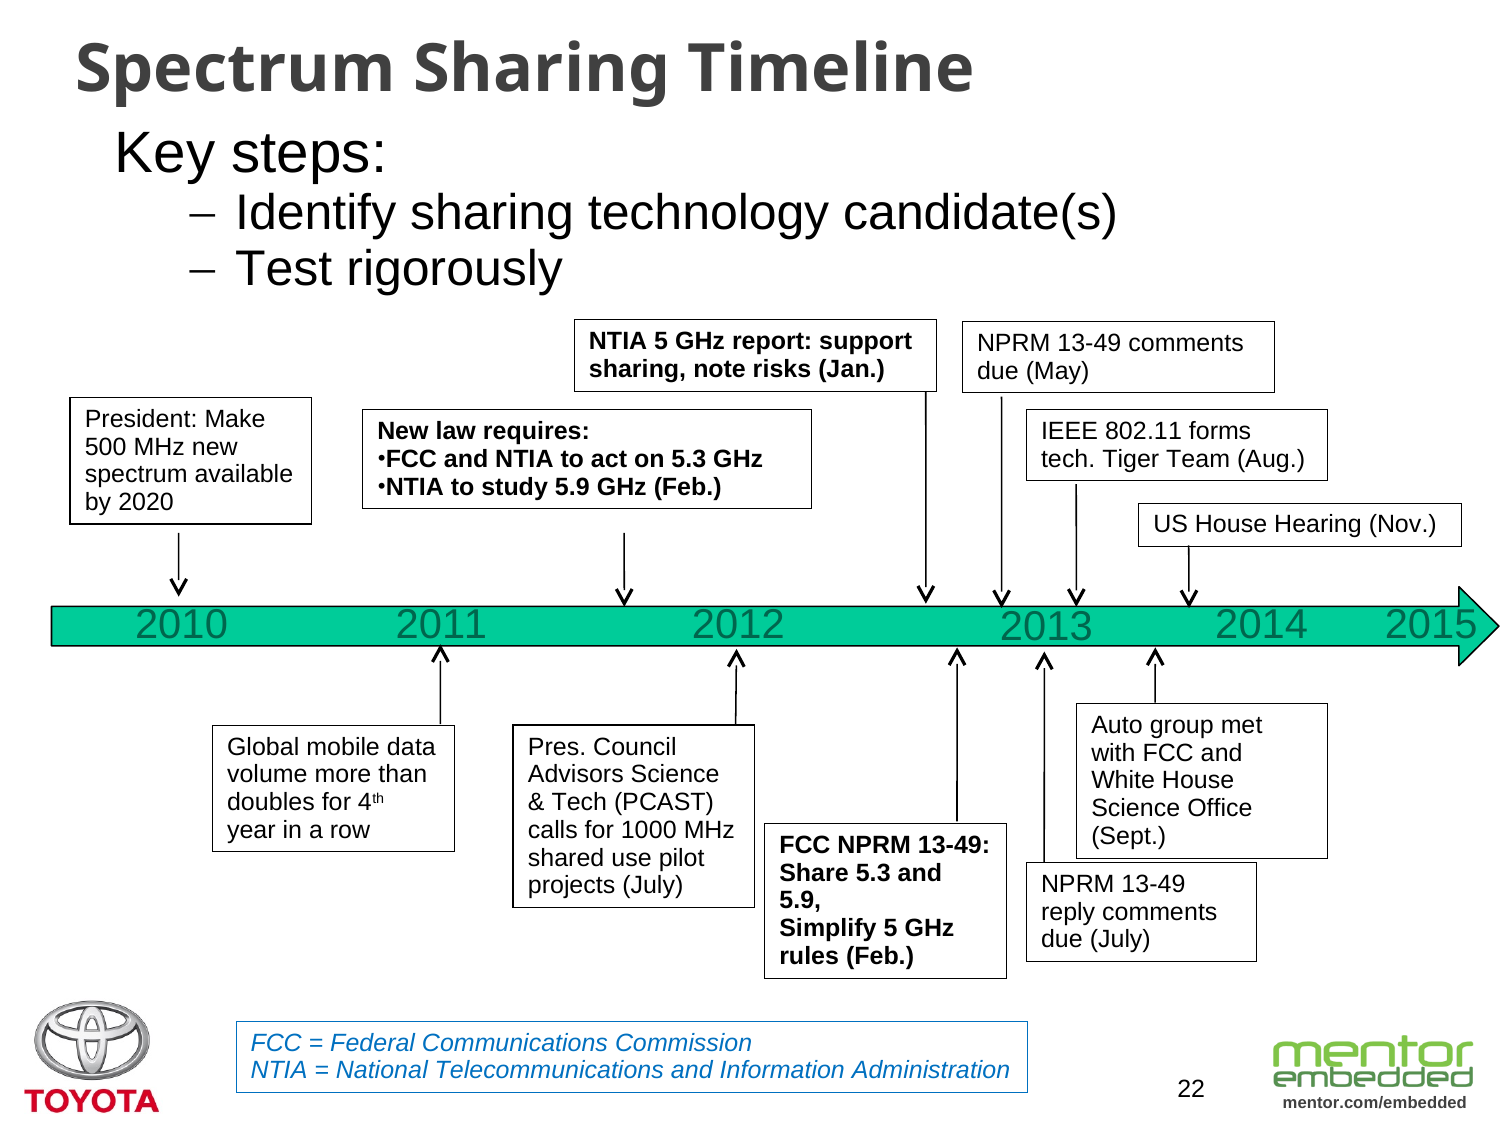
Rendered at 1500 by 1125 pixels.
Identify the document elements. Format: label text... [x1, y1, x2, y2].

text_box Pres. Council Advisors Science & Tech (PCAST) calls for 1000 MHz shared use pilot projects (July) [513, 725, 755, 908]
text_box 2012 [677, 593, 800, 656]
text_box 2010 [120, 593, 243, 656]
text_box 2014 [1200, 593, 1324, 656]
text_box Spectrum Sharing Timeline [0, 0, 1500, 113]
text_box NPRM 13-49 reply comments due (July) [1026, 862, 1257, 962]
text_box 2015 [1370, 593, 1493, 656]
picture [1268, 1030, 1476, 1092]
text_box Key steps: Identify sharing technology candidate(s) Test rigorously [100, 112, 1412, 305]
text_box NTIA 5 GHz report: support sharing, note risks (Jan.) [574, 319, 937, 391]
text_box 2013 [985, 595, 1109, 658]
text_box FCC = Federal Communications Commission NTIA = National Telecommunications and Information Administration [235, 1021, 1028, 1093]
text_box New law requires: FCC and NTIA to act on 5.3 GHz NTIA to study 5.9 GHz (Feb.) [362, 409, 812, 509]
text_box US House Hearing (Nov.) [1138, 502, 1462, 547]
text_box Auto group met with FCC and White House Science Office (Sept.) [1076, 703, 1328, 859]
text_box FCC NPRM 13-49: Share 5.3 and 5.9, Simplify 5 GHz rules (Feb.) [764, 823, 1007, 979]
picture [24, 998, 163, 1114]
text_box IEEE 802.11 forms tech. Tiger Team (Aug.) [1026, 409, 1327, 481]
text_box Global mobile data volume more than doubles for 4th year in a row [212, 725, 454, 852]
text_box 2011 [380, 593, 504, 656]
text_box NPRM 13-49 comments due (May) [962, 321, 1275, 393]
text_box President: Make 500 MHz new spectrum available by 2020 [70, 397, 312, 525]
